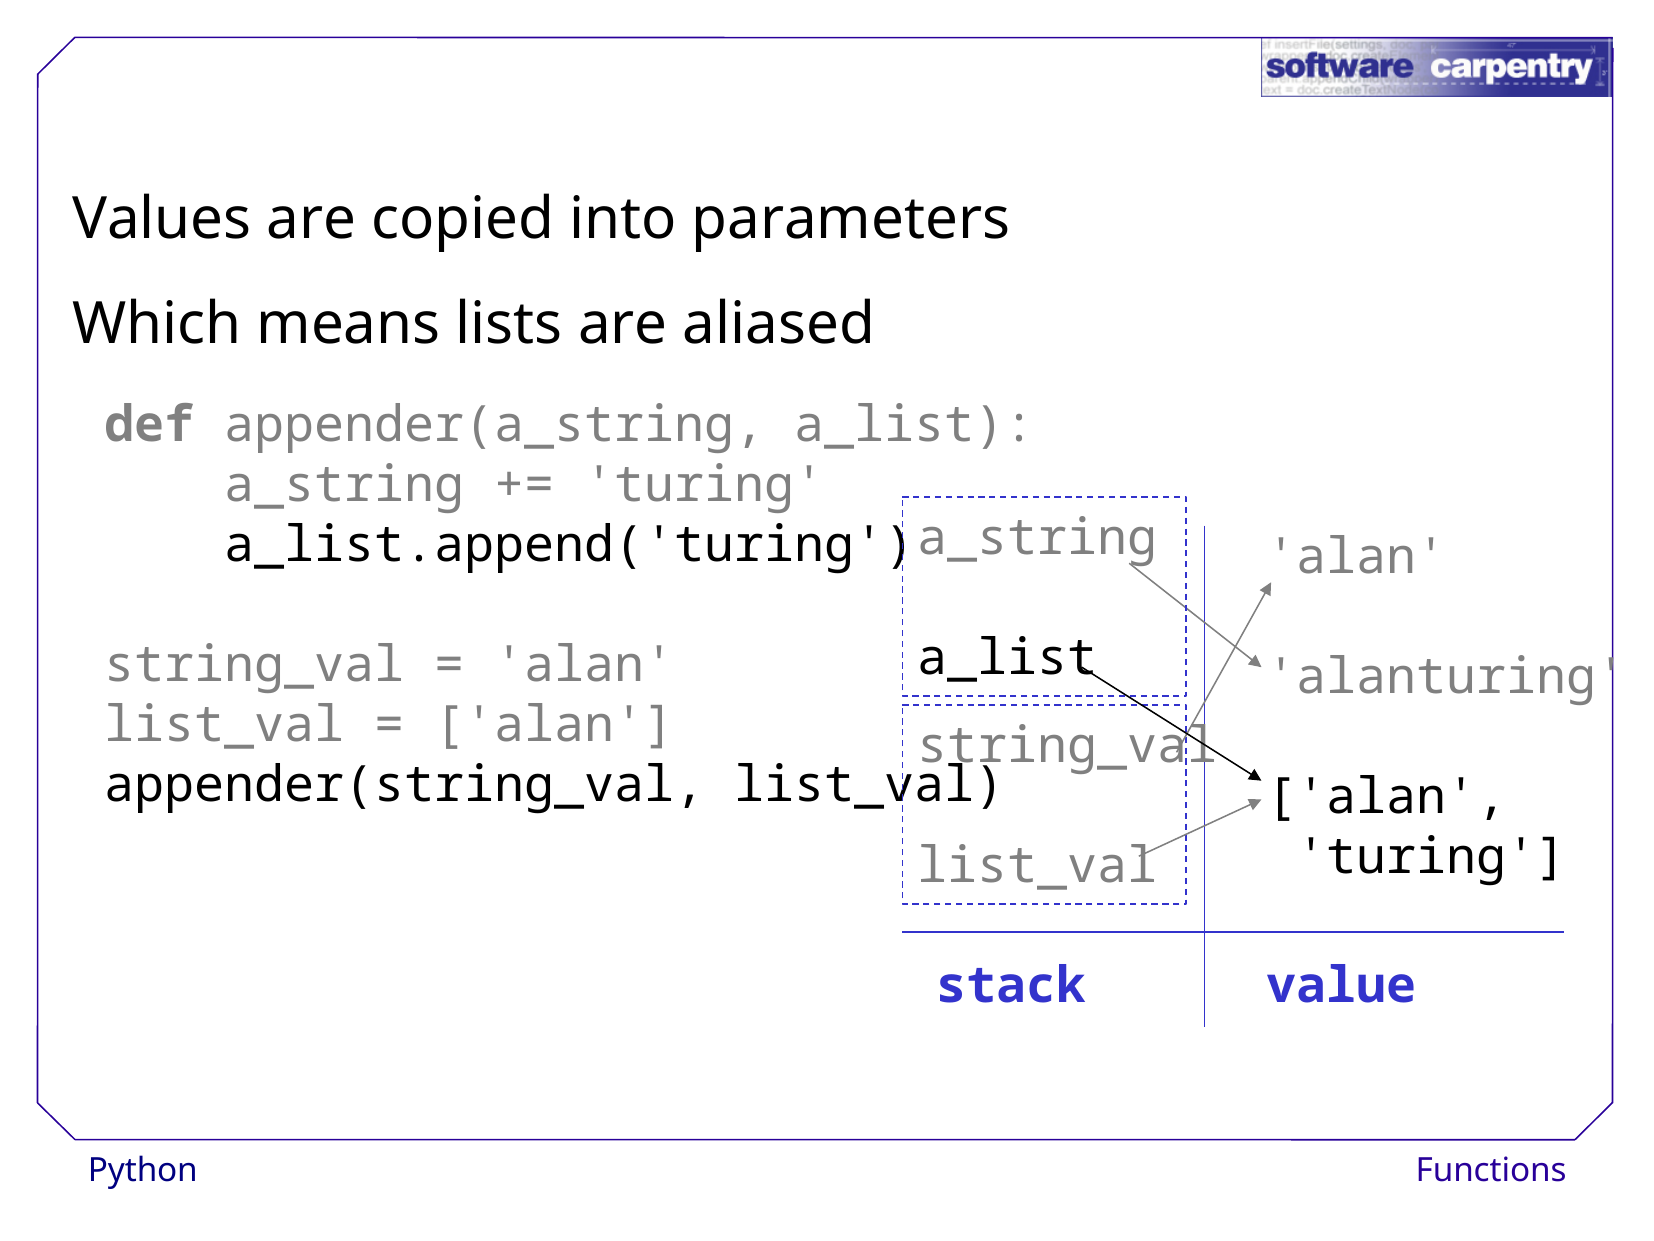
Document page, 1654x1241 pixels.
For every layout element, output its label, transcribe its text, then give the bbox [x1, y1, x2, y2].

text_box value [1252, 950, 1517, 1027]
text_box a_string a_list [902, 497, 1187, 696]
text_box Values are copied into parameters Which means lists are aliased [57, 137, 1175, 364]
picture [1261, 39, 1613, 97]
text_box 'alan' 'alanturing' ['alan', 'turing'] [1252, 516, 1583, 885]
text_box string_val list_val [902, 705, 1187, 904]
text_box stack [921, 950, 1187, 1027]
text_box def appender(a_string, a_list): a_string += 'turing' a_list.append('turing') string_val = 'alan' list_val = ['alan'] appender(string_val, list_val) [89, 383, 931, 1093]
text_box string_val list_val [1145, 705, 1187, 731]
